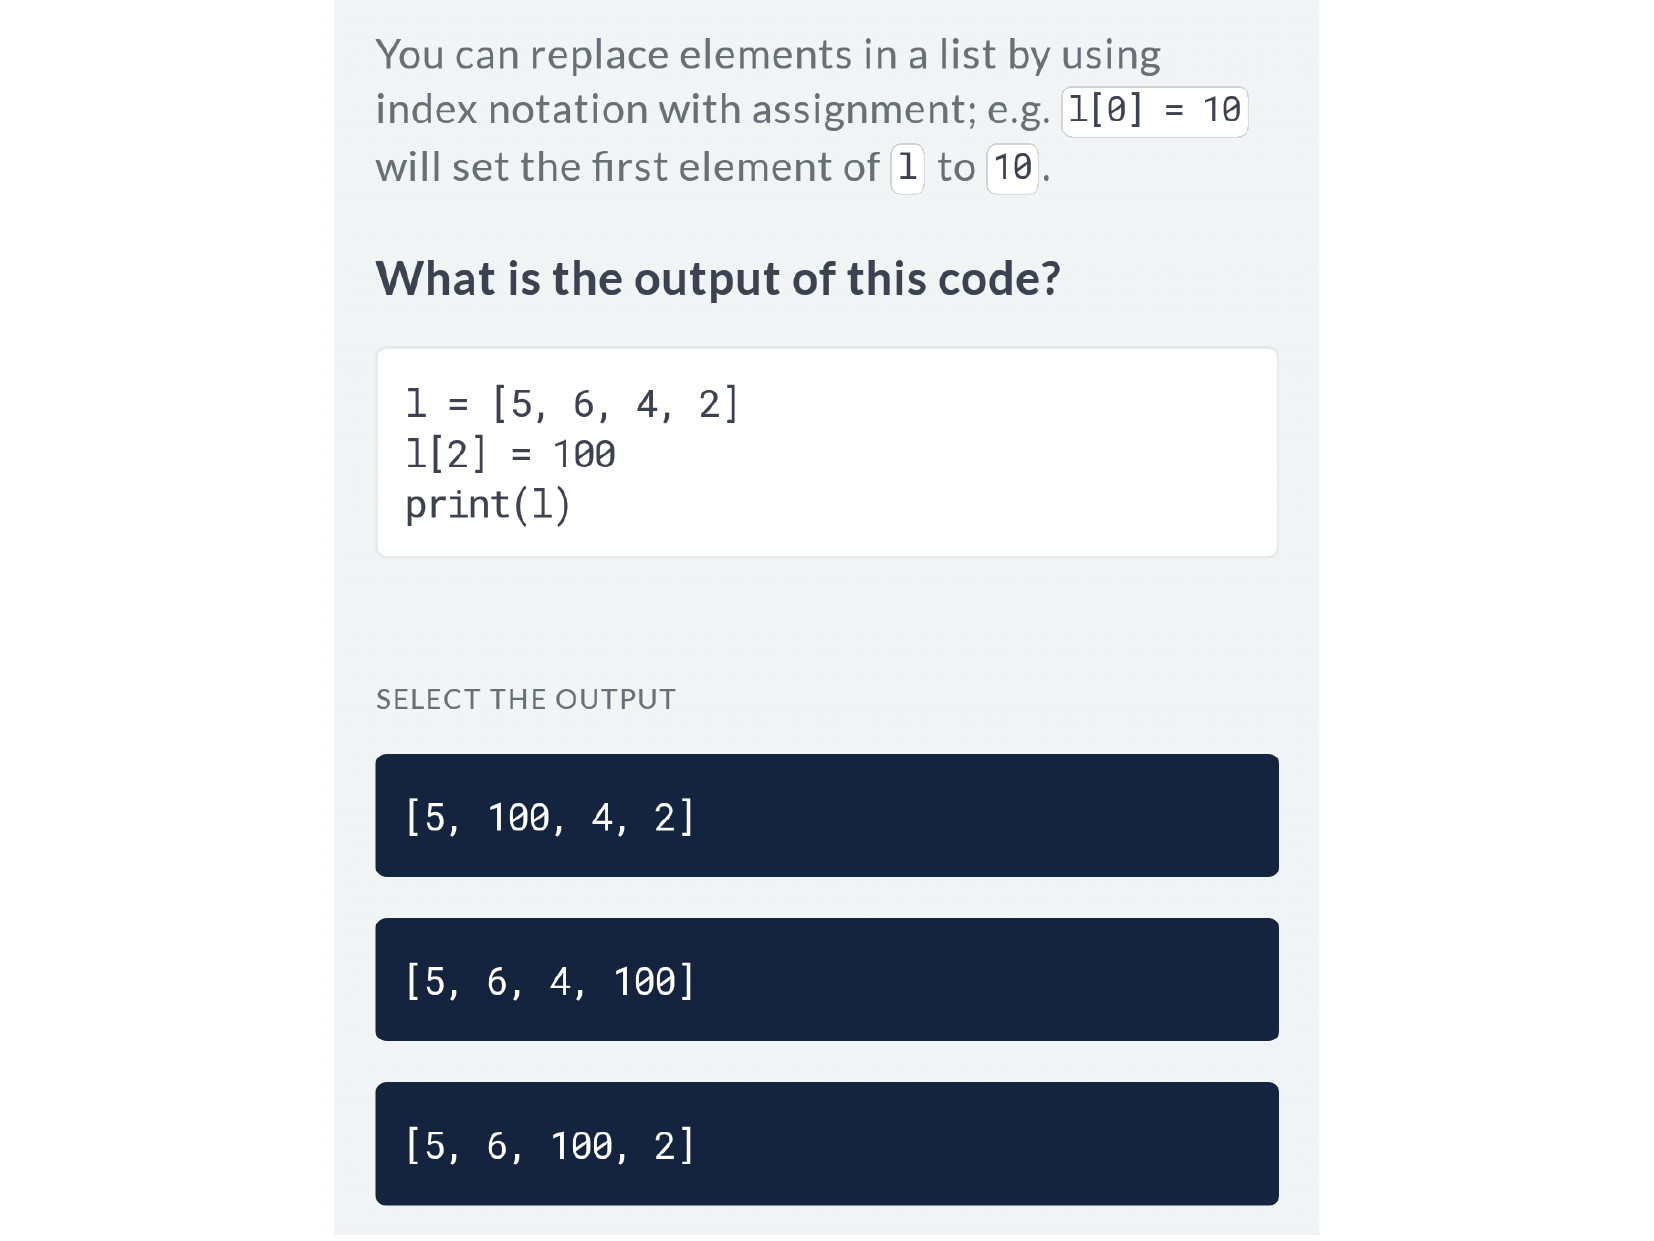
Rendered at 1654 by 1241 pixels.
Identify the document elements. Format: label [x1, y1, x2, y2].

picture [334, 0, 1320, 1235]
